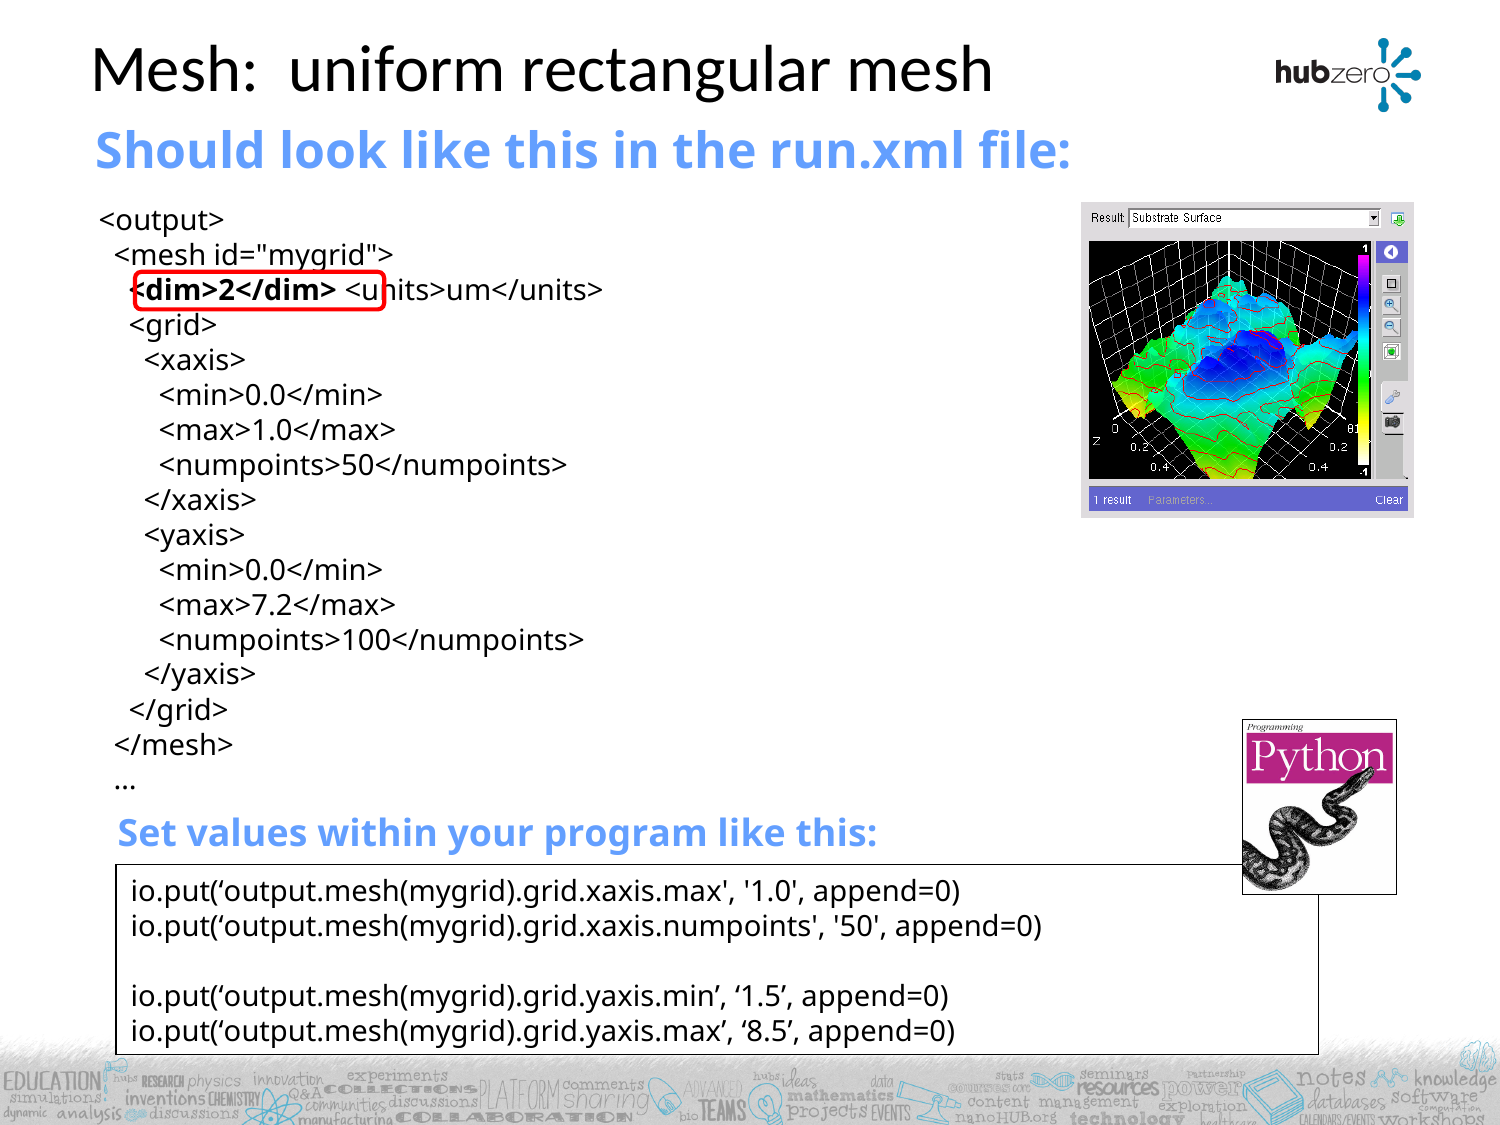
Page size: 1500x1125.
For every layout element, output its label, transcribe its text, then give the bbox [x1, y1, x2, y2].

text_box Set values within your program like this: [102, 801, 894, 863]
picture [0, 1034, 1500, 1125]
text_box Should look like this in the run.xml file: [80, 110, 1088, 186]
picture [1081, 202, 1414, 518]
text_box Mesh: uniform rectangular mesh [75, 12, 1249, 118]
picture [1243, 720, 1396, 894]
picture [1272, 35, 1424, 115]
text_box io.put(‘output.mesh(mygrid).grid.xaxis.max', '1.0', append=0) io.put(‘output.mesh(mygrid).grid.xaxis.numpoints', '50', append=0) io.put(‘output.mesh(mygrid).grid.yaxis.min’, ‘1.5’, append=0) io.put(‘output.mesh(mygrid).grid.yaxis.max’, ‘8.5’, append=0) [115, 864, 1319, 1055]
text_box <output> <mesh id="mygrid"> <dim>2</dim> <units>um</units> <grid> <xaxis> <min>0.0</min> <max>1.0</max> <numpoints>50</numpoints> </xaxis> <yaxis> <min>0.0</min> <max>7.2</max> <numpoints>100</numpoints> </yaxis> </grid> </mesh> … [84, 193, 619, 804]
